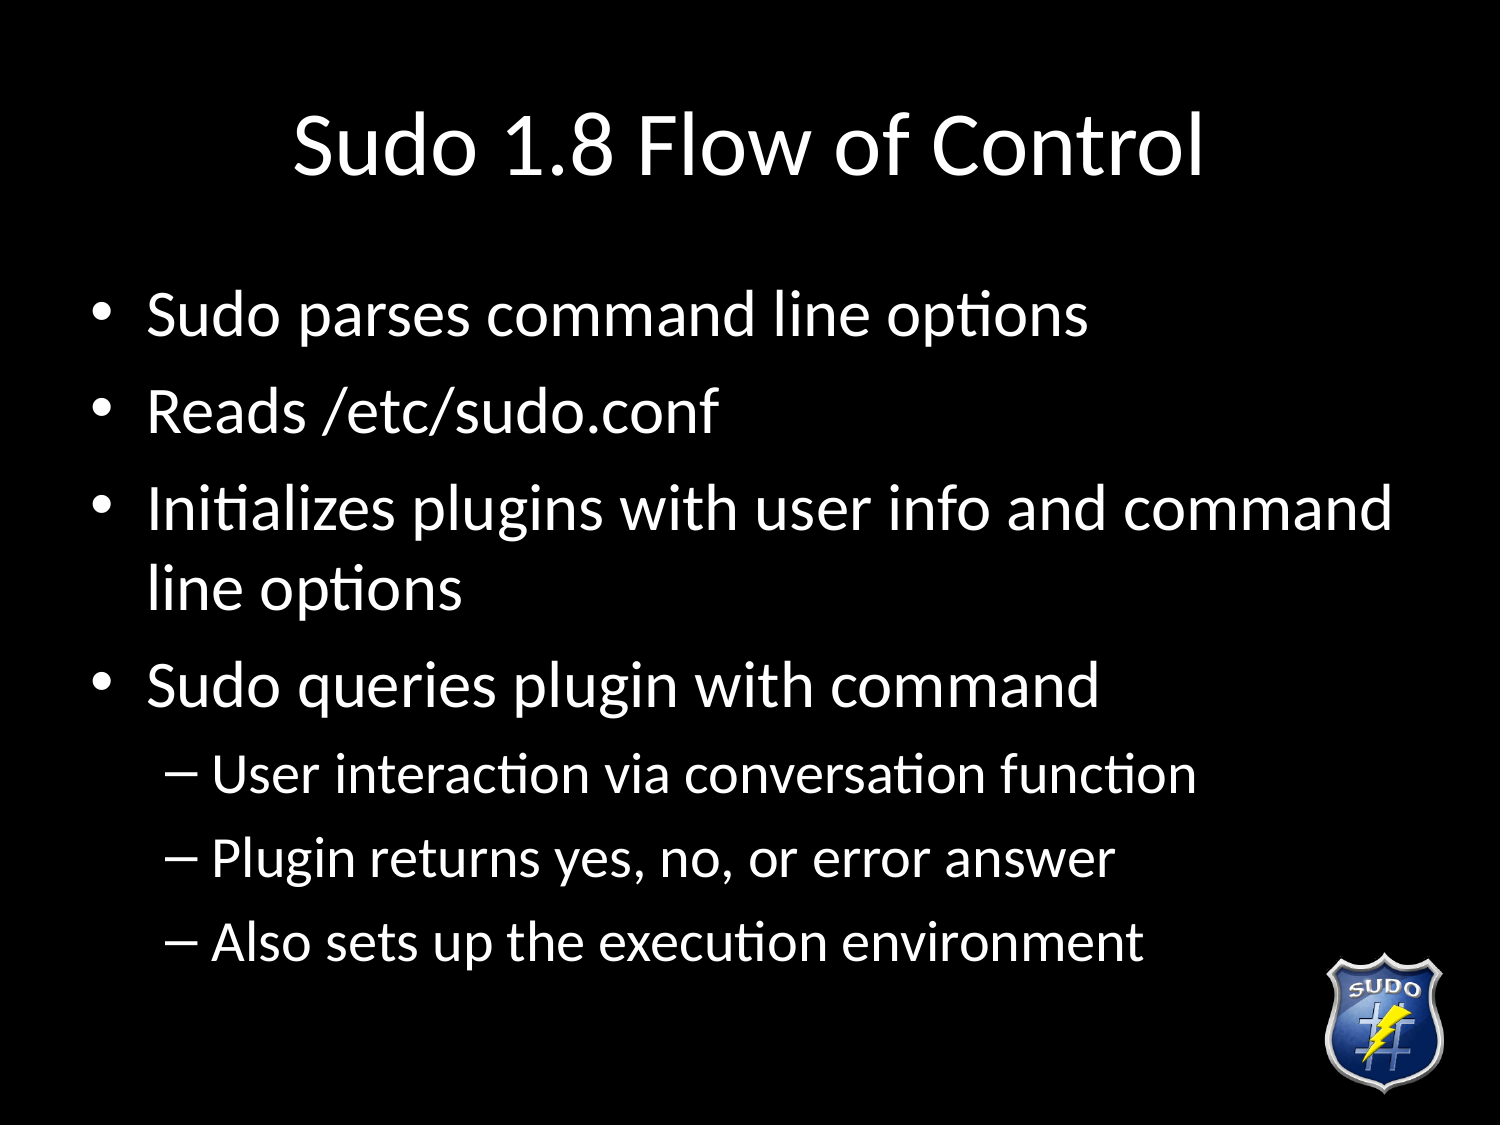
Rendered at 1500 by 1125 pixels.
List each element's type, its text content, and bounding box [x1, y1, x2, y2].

title Sudo 1.8 Flow of Control [75, 45, 1426, 233]
picture [1315, 949, 1453, 1103]
list Sudo parses command line options Reads /etc/sudo.conf Initializes plugins with user info and command line options Sudo queries plugin with command User interaction via conversation function Plugin returns yes, no, or error answer Also sets up the execution environment [75, 262, 1426, 1005]
